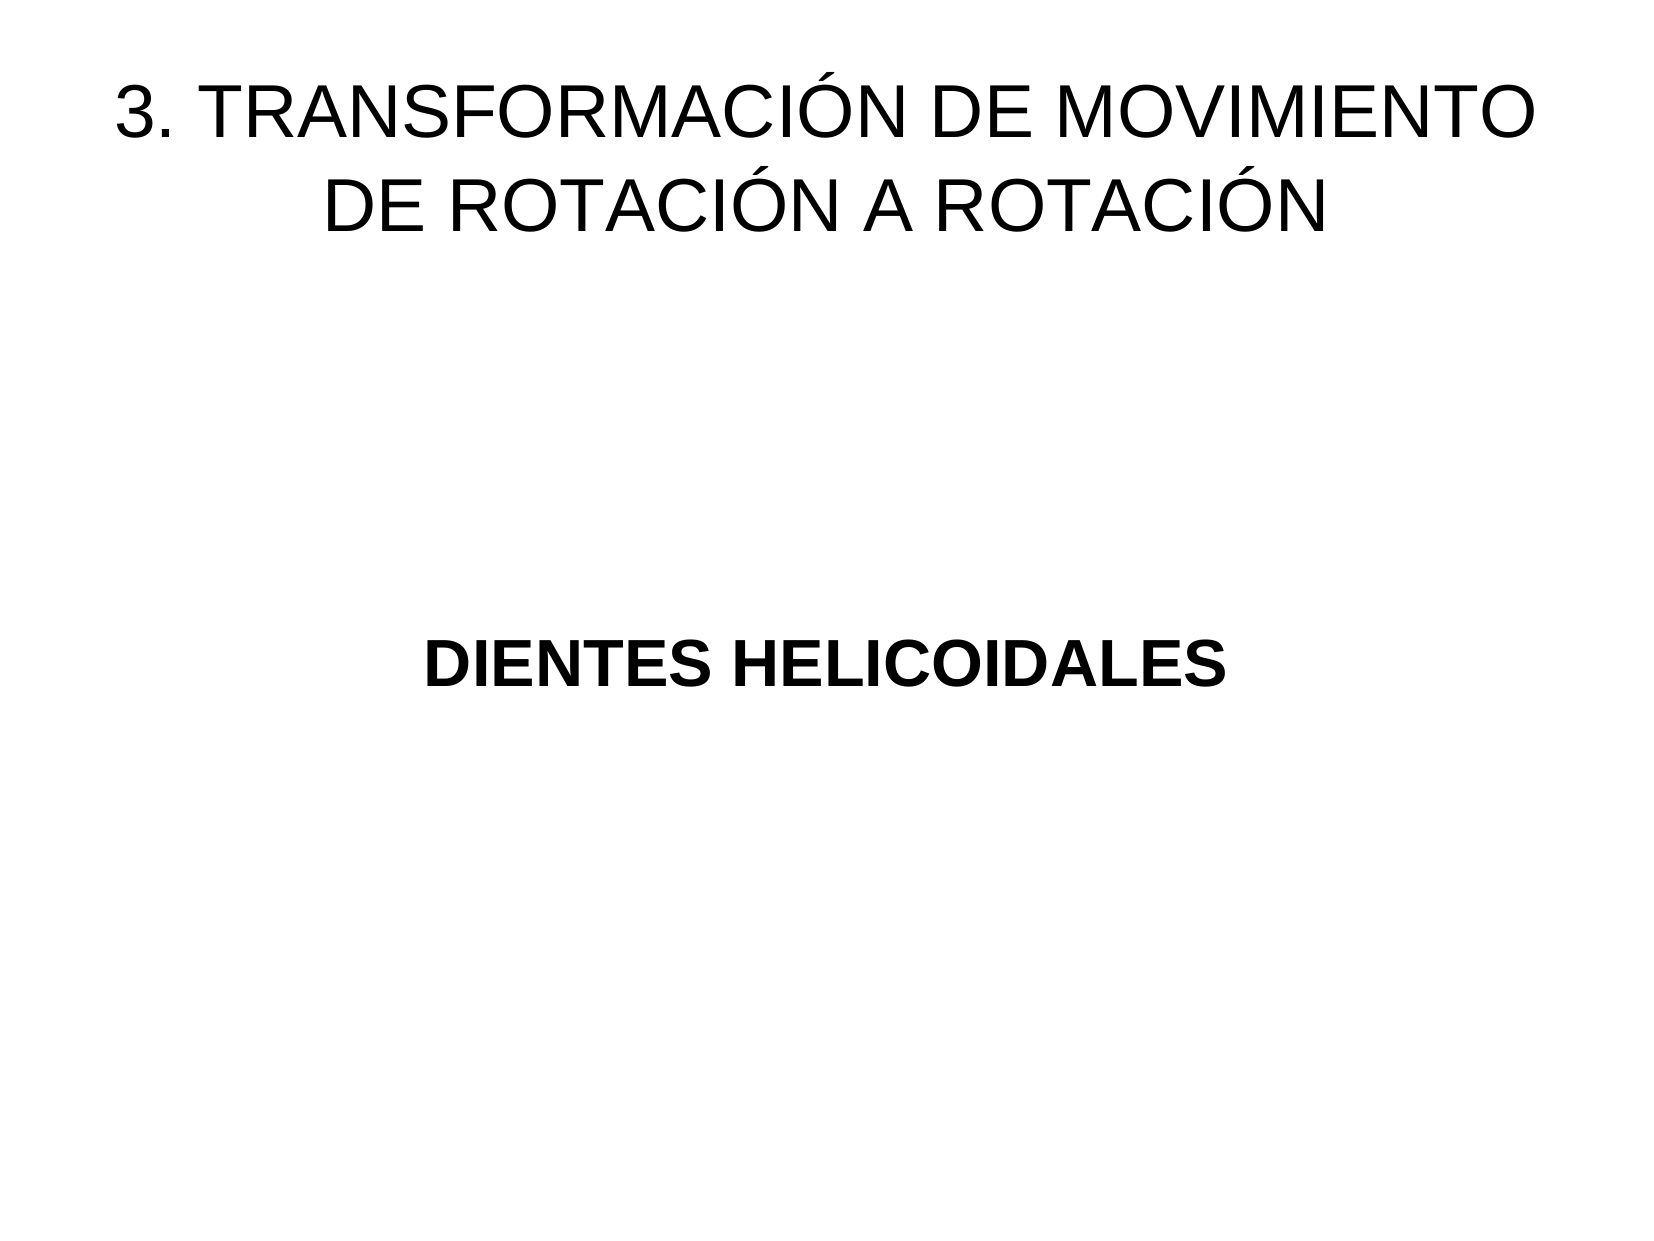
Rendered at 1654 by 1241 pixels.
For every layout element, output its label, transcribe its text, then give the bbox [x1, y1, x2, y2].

title 3. TRANSFORMACIÓN DE MOVIMIENTO DE ROTACIÓN A ROTACIÓN [82, 45, 1571, 260]
subtitle DIENTES HELICOIDALES [82, 297, 1571, 1102]
